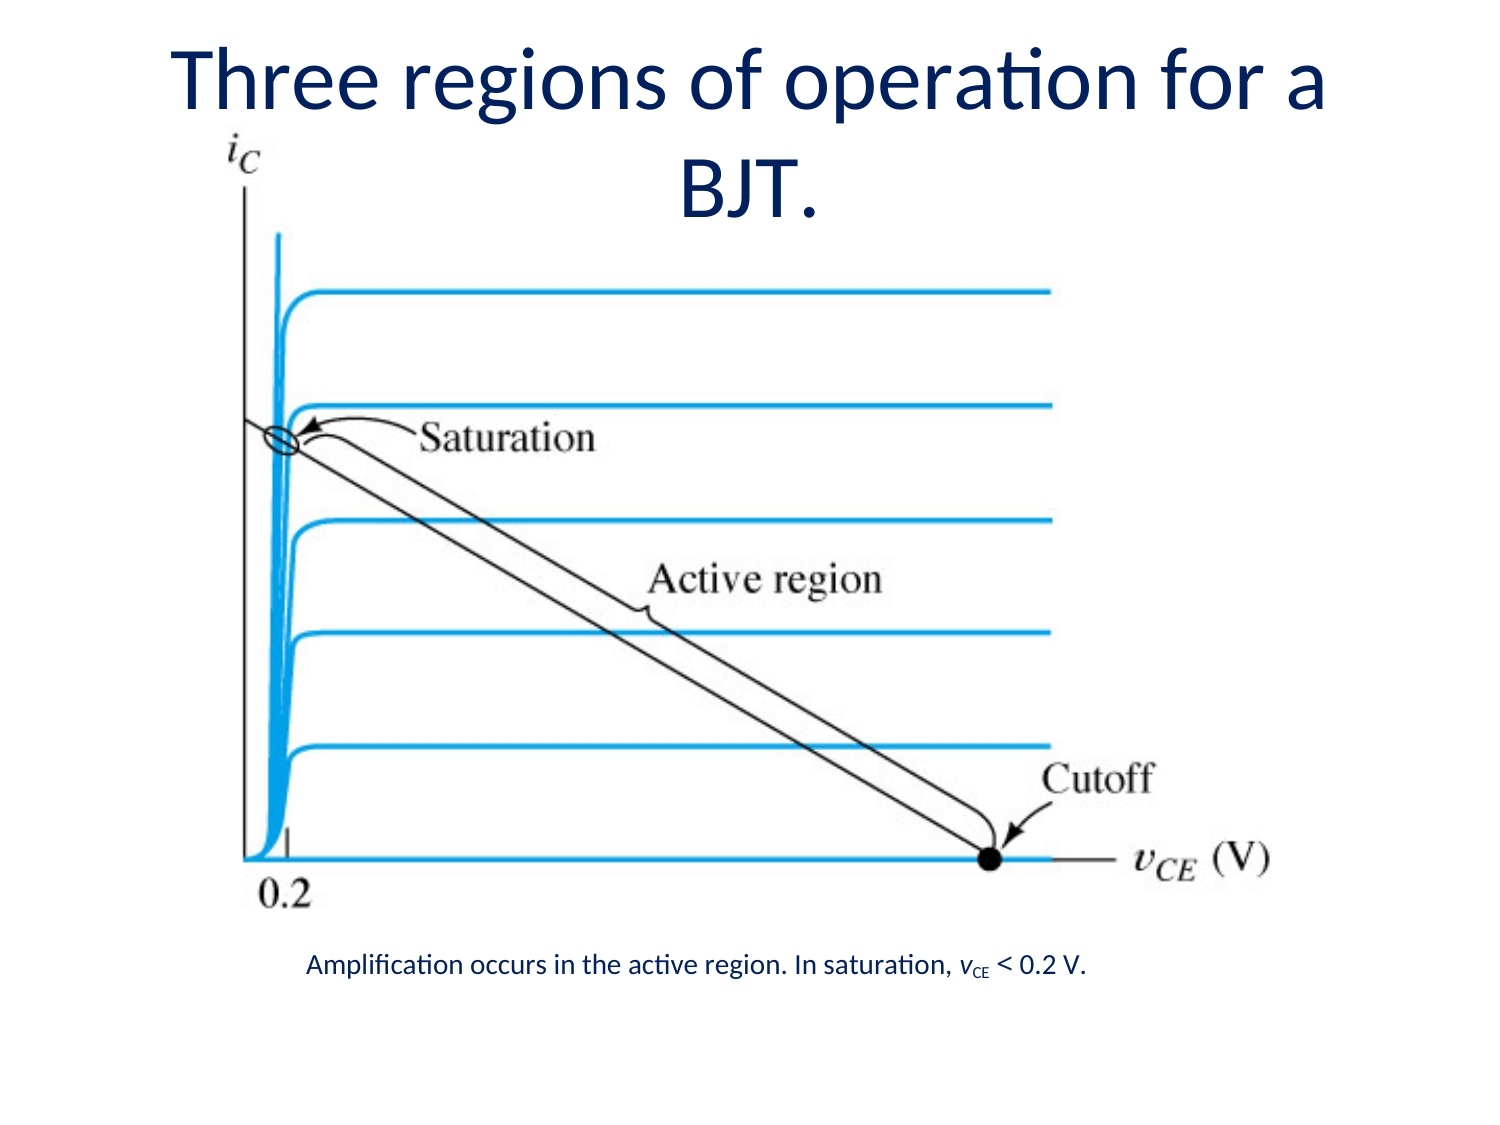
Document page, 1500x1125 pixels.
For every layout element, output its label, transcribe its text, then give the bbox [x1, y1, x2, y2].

text_box Amplification occurs in the active region. In saturation, vCE < 0.2 V. [291, 937, 1102, 991]
picture [227, 201, 1272, 917]
picture [692, 201, 715, 211]
text_box Three regions of operation for a BJT. [75, 12, 1426, 201]
